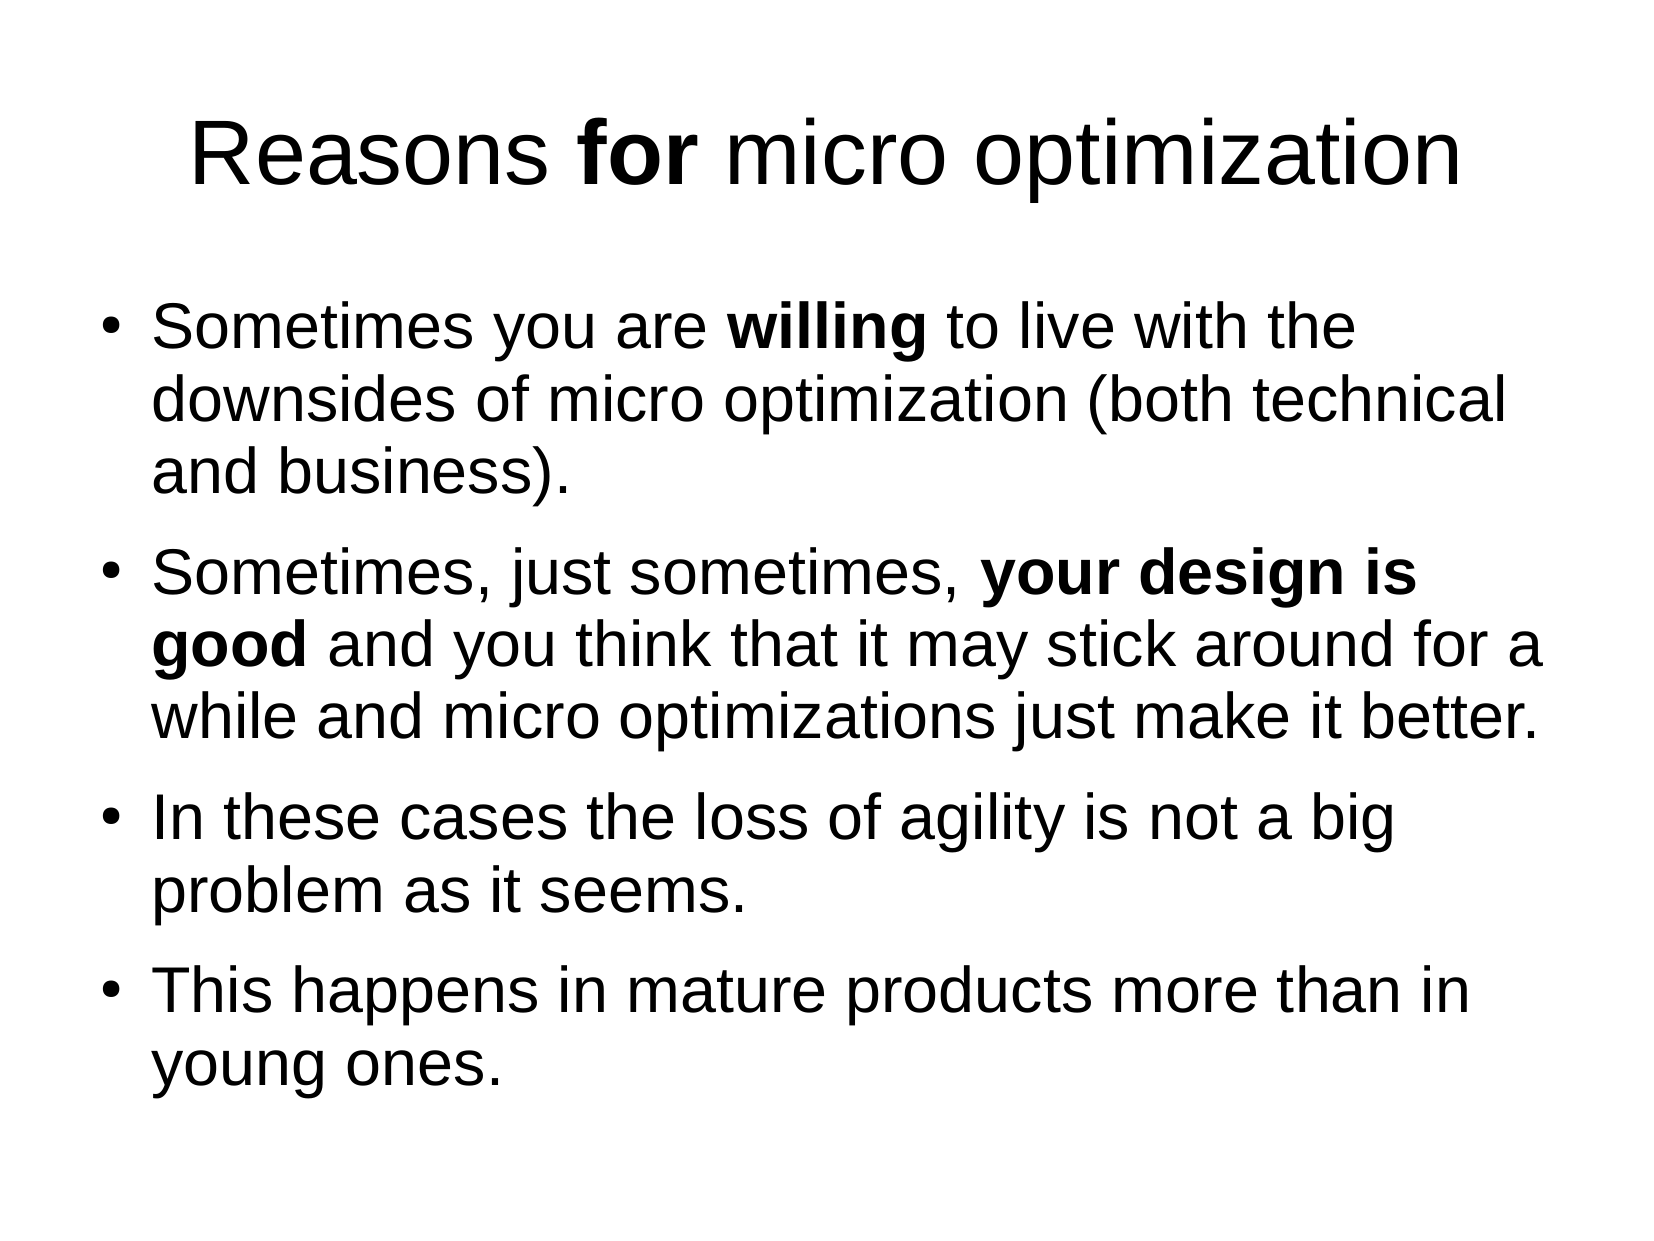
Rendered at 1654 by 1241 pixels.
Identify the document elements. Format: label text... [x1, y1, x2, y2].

list Sometimes you are willing to live with the downsides of micro optimization (both technical and business). Sometimes, just sometimes, your design is good and you think that it may stick around for a while and micro optimizations just make it better. In these cases the loss of agility is not a big problem as it seems. This happens in mature products more than in young ones. [82, 290, 1571, 1109]
title Reasons for micro optimization [82, 49, 1571, 257]
